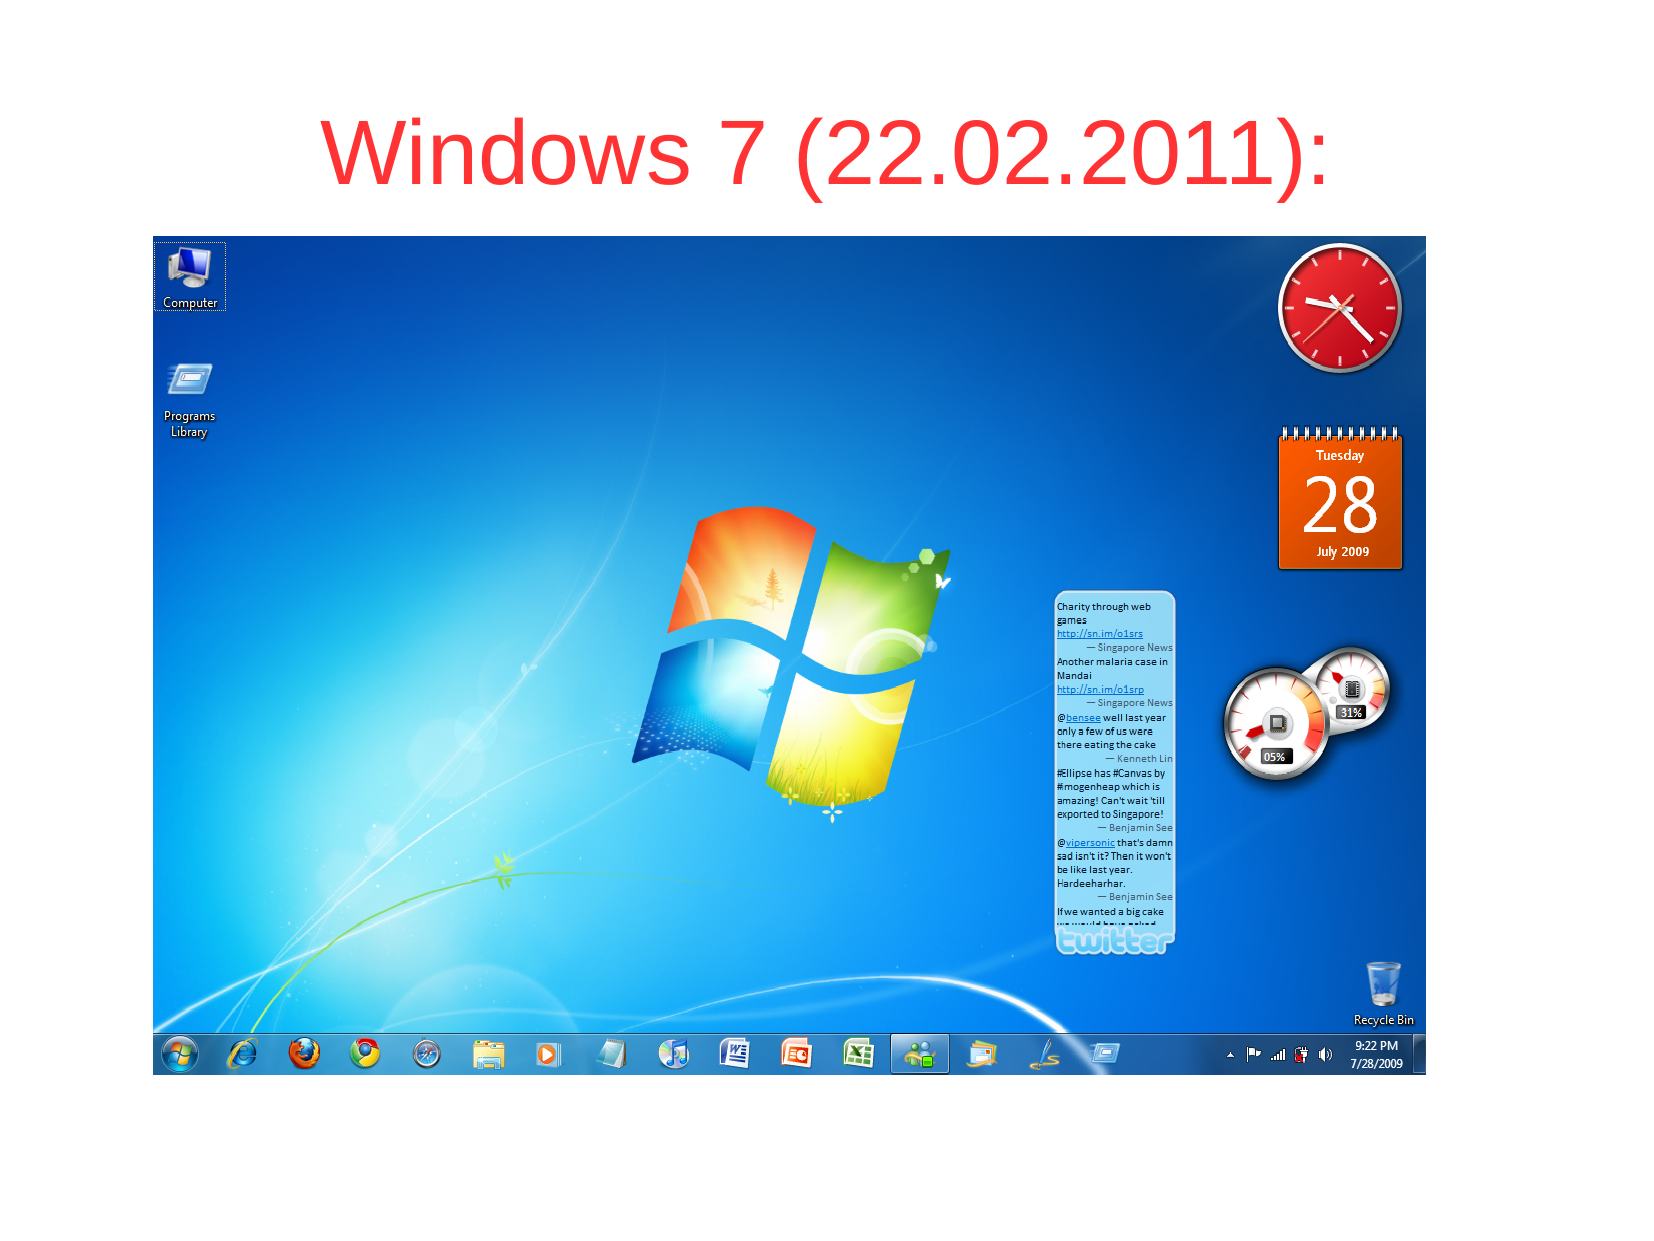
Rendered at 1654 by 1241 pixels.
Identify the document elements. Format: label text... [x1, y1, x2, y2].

title Windows 7 (22.02.2011): [82, 49, 1571, 257]
picture [153, 236, 1426, 1075]
